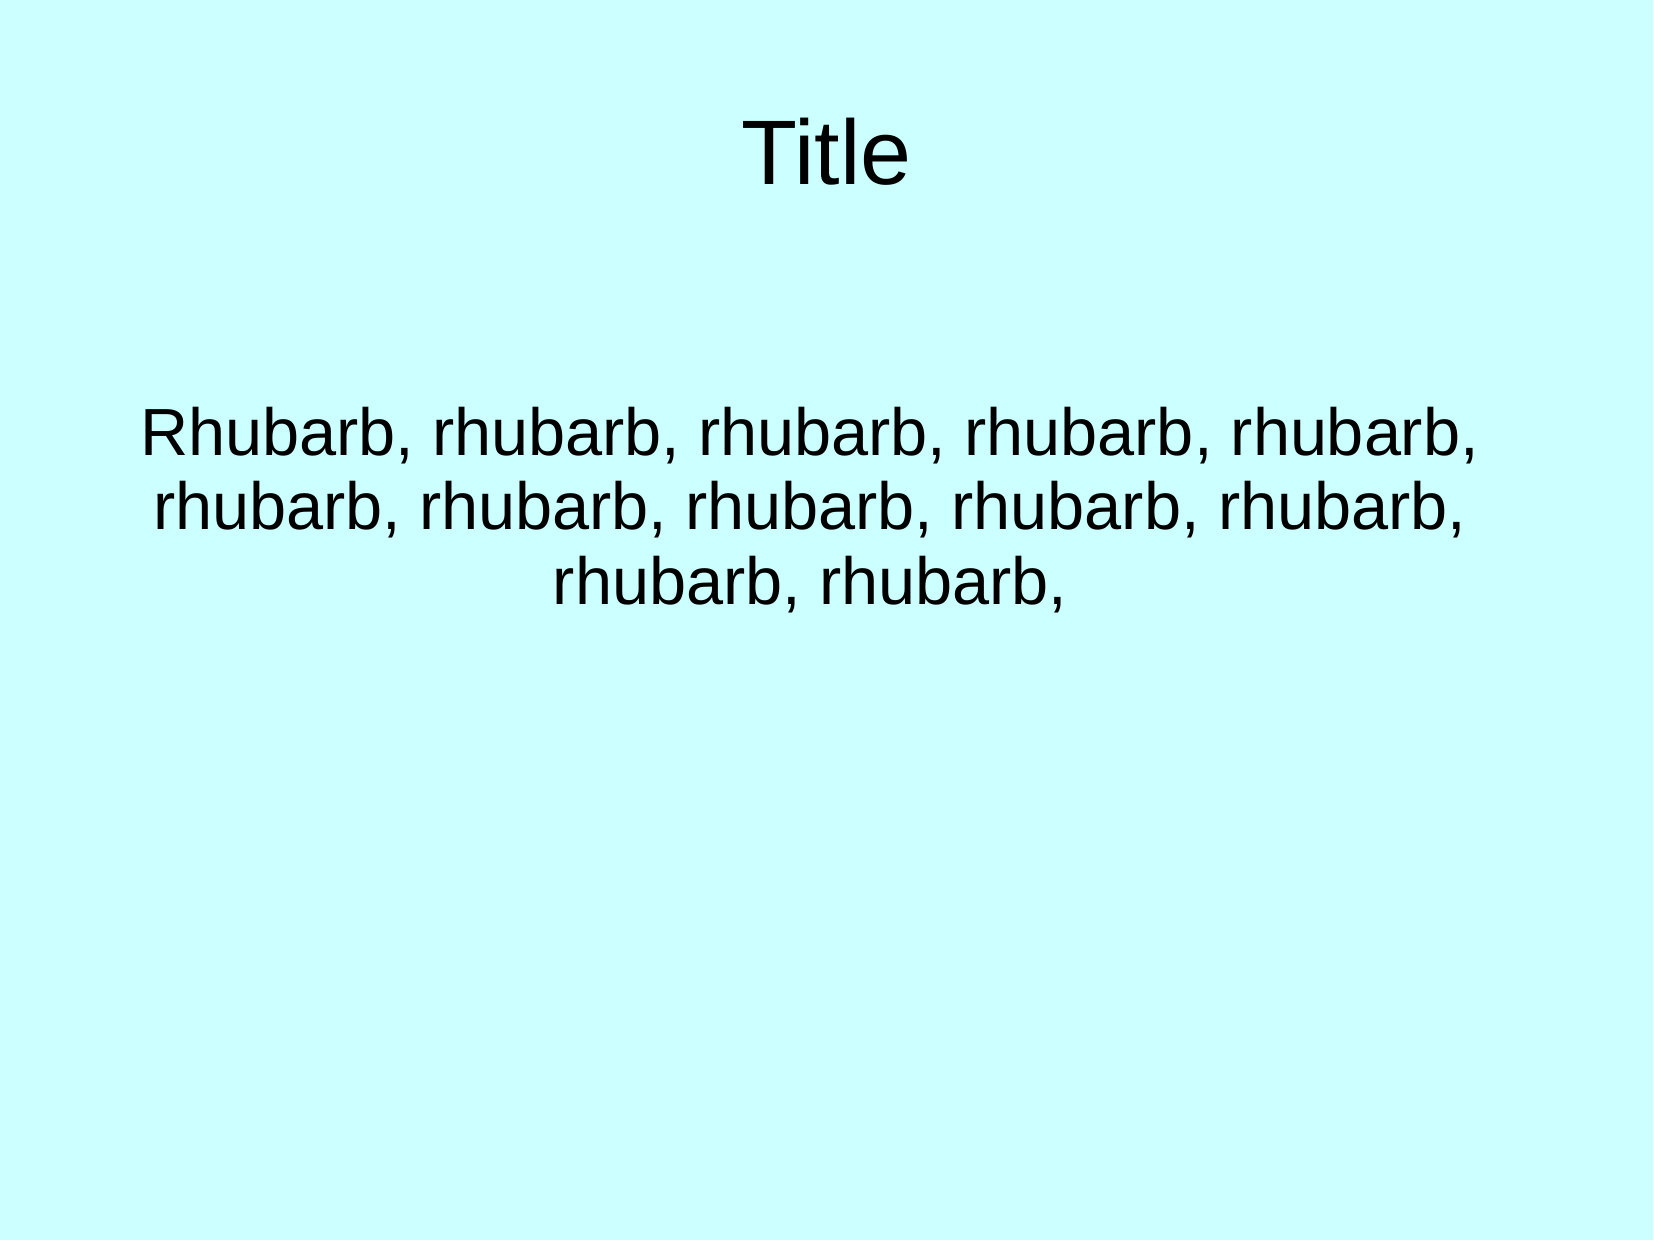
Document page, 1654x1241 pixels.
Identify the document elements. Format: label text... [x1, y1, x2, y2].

list Rhubarb, rhubarb, rhubarb, rhubarb, rhubarb, rhubarb, rhubarb, rhubarb, rhubarb, rhubarb, rhubarb, rhubarb, [82, 290, 1538, 1010]
title Title [82, 49, 1571, 257]
